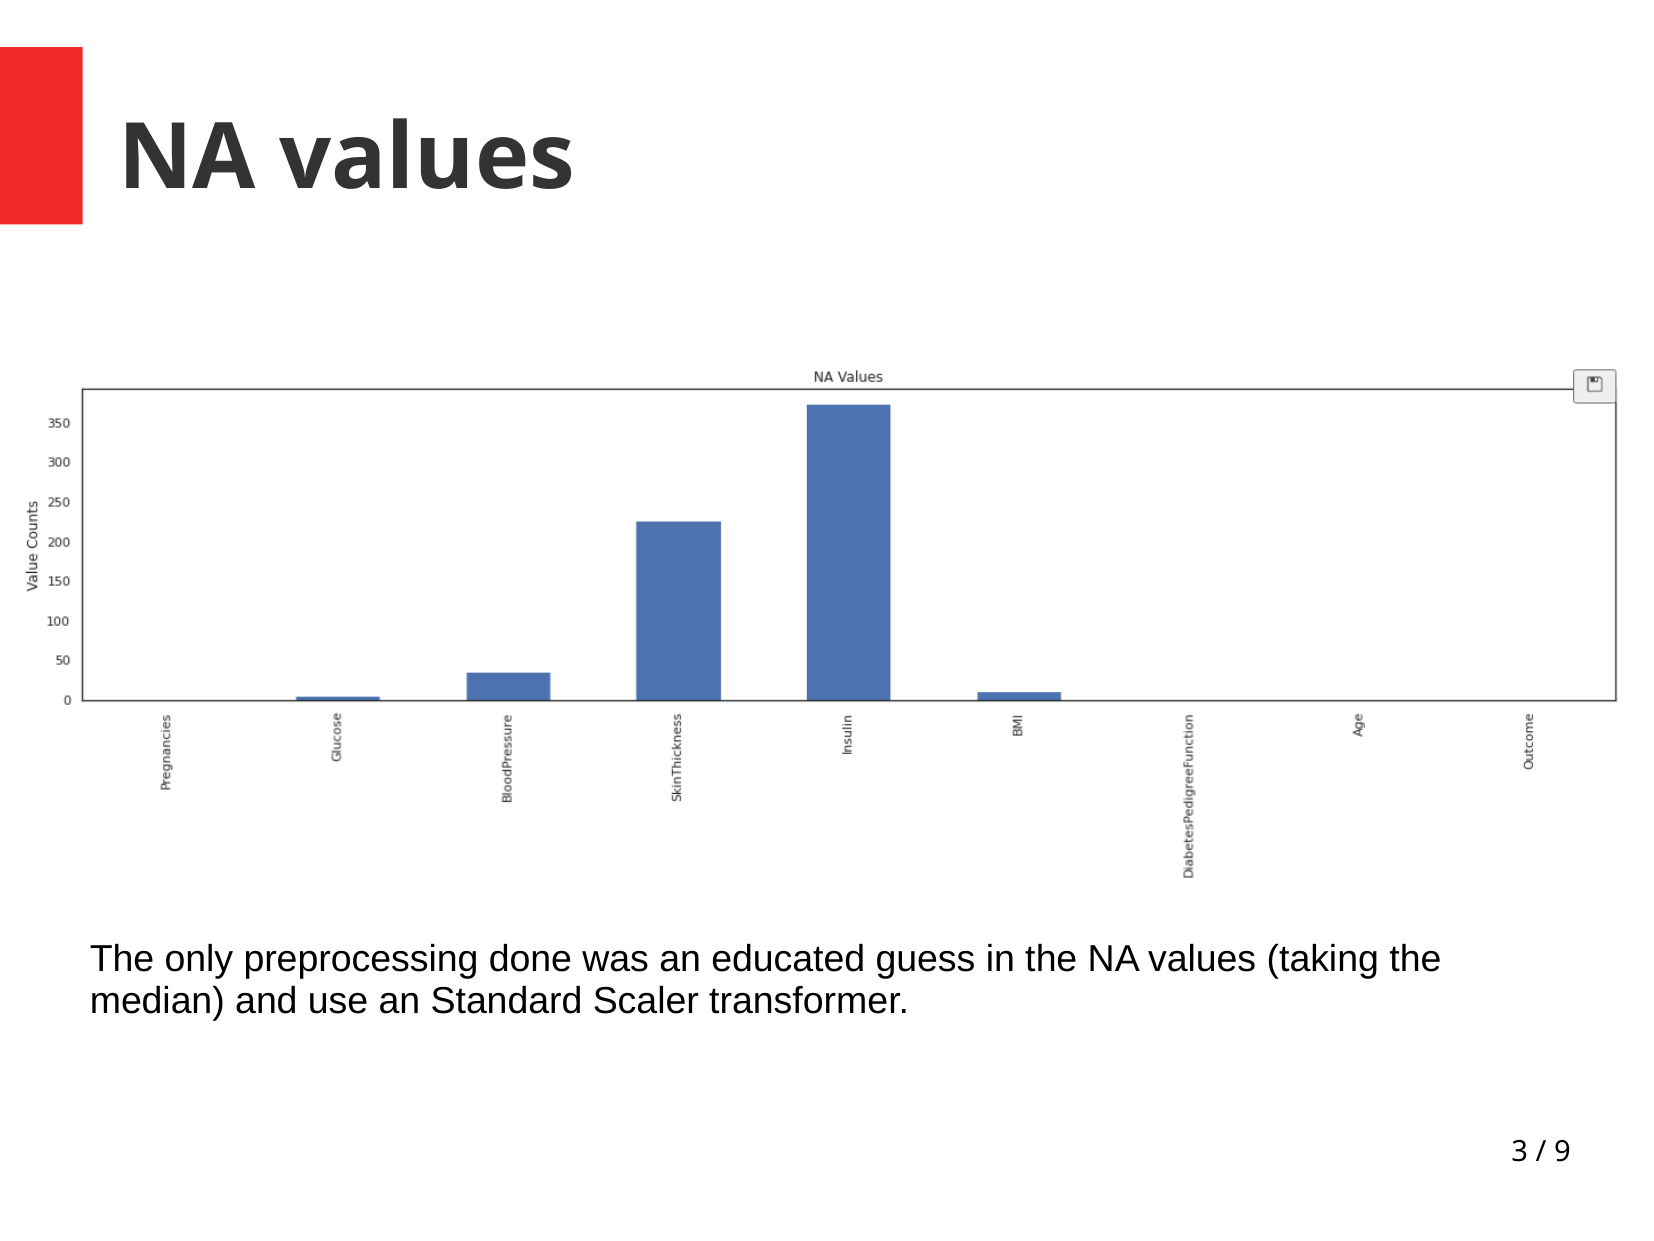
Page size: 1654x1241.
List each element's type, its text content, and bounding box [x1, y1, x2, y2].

text_box The only preprocessing done was an educated guess in the NA values (taking the median) and use an Standard Scaler transformer. [75, 930, 1576, 1071]
title NA values [118, 49, 1571, 257]
picture [11, 359, 1636, 888]
